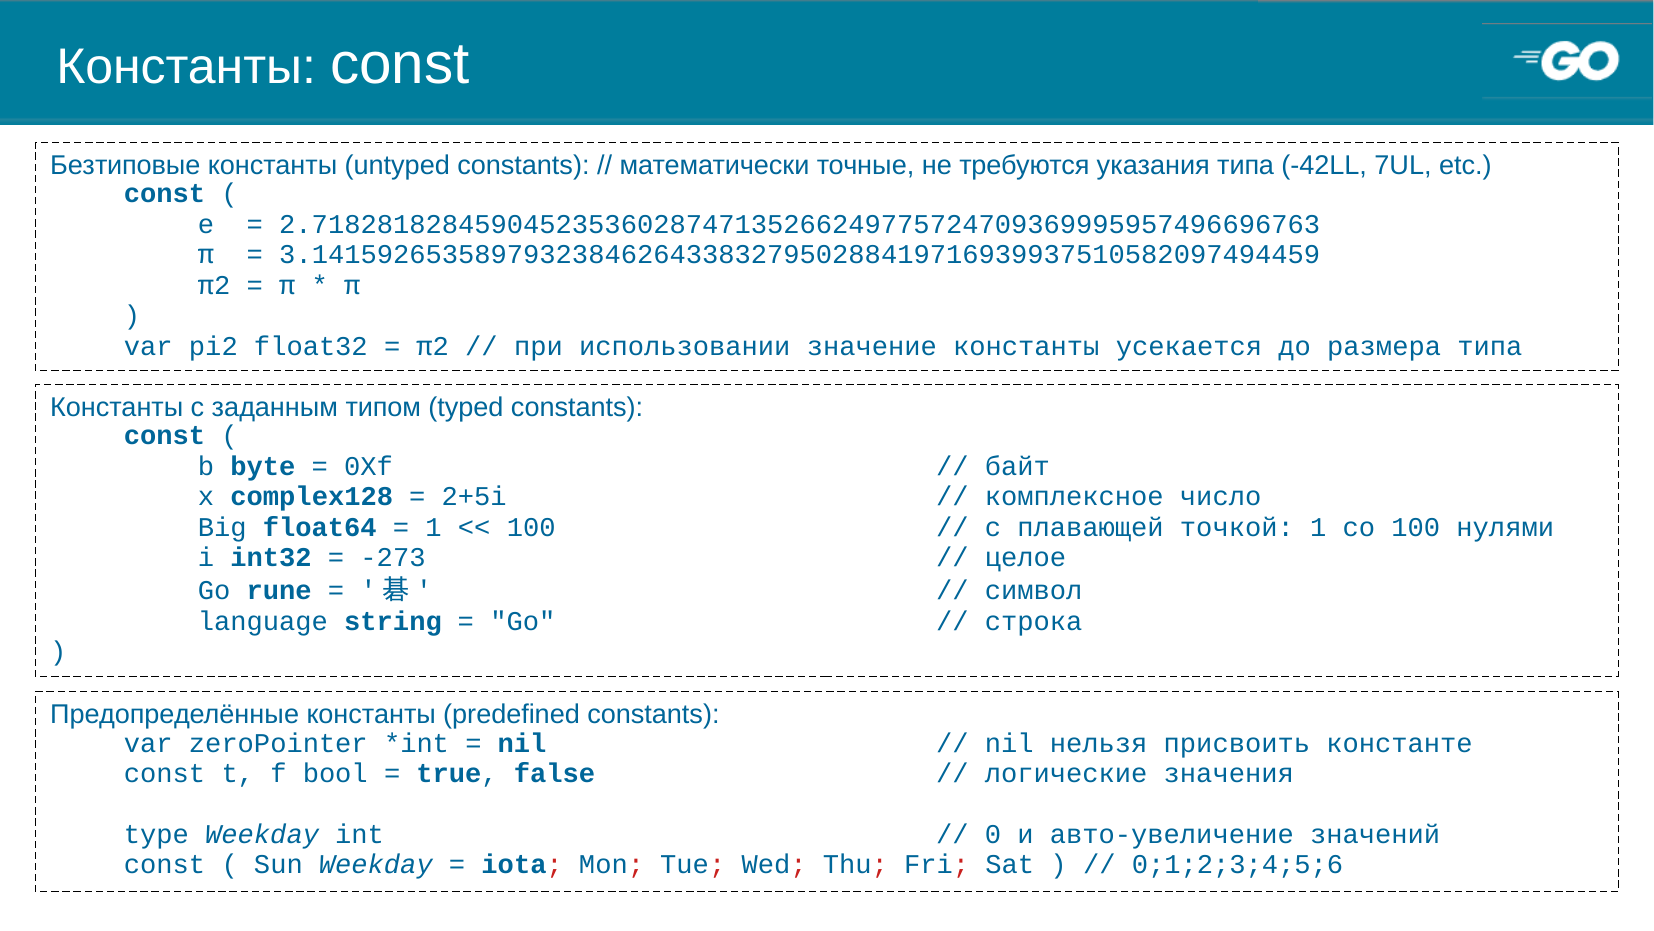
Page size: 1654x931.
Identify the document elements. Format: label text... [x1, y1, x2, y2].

text_box Константы: const [41, 23, 1495, 104]
picture [1542, 41, 1619, 81]
text_box Безтиповые константы (untyped constants): // математически точные, не требуются указания типа (-42LL, 7UL, etc.) const ( e = 2.71828182845904523536028747135266249775724709369995957496696763 π = 3.14159265358979323846264338327950288419716939937510582097494459 π2 = π * π ) var pi2 float32 = π2 // при использовании значение константы усекается до размера типа [35, 142, 1619, 371]
text_box Константы с заданным типом (typed constants): const ( b byte = 0Xf // байт x complex128 = 2+5i // комплексное число Big float64 = 1 << 100 // с плавающей точкой: 1 со 100 нулями i int32 = -273 // целое Go rune = '碁' // символ language string = "Go" // строка ) [35, 384, 1619, 677]
text_box Предопределённые константы (predefined constants): var zeroPointer *int = nil // nil нельзя присвоить константе const t, f bool = true, false // логические значения type Weekday int // 0 и авто-увеличение значений const ( Sun Weekday = iota; Mon; Tue; Wed; Thu; Fri; Sat ) // 0;1;2;3;4;5;6 [35, 691, 1619, 892]
